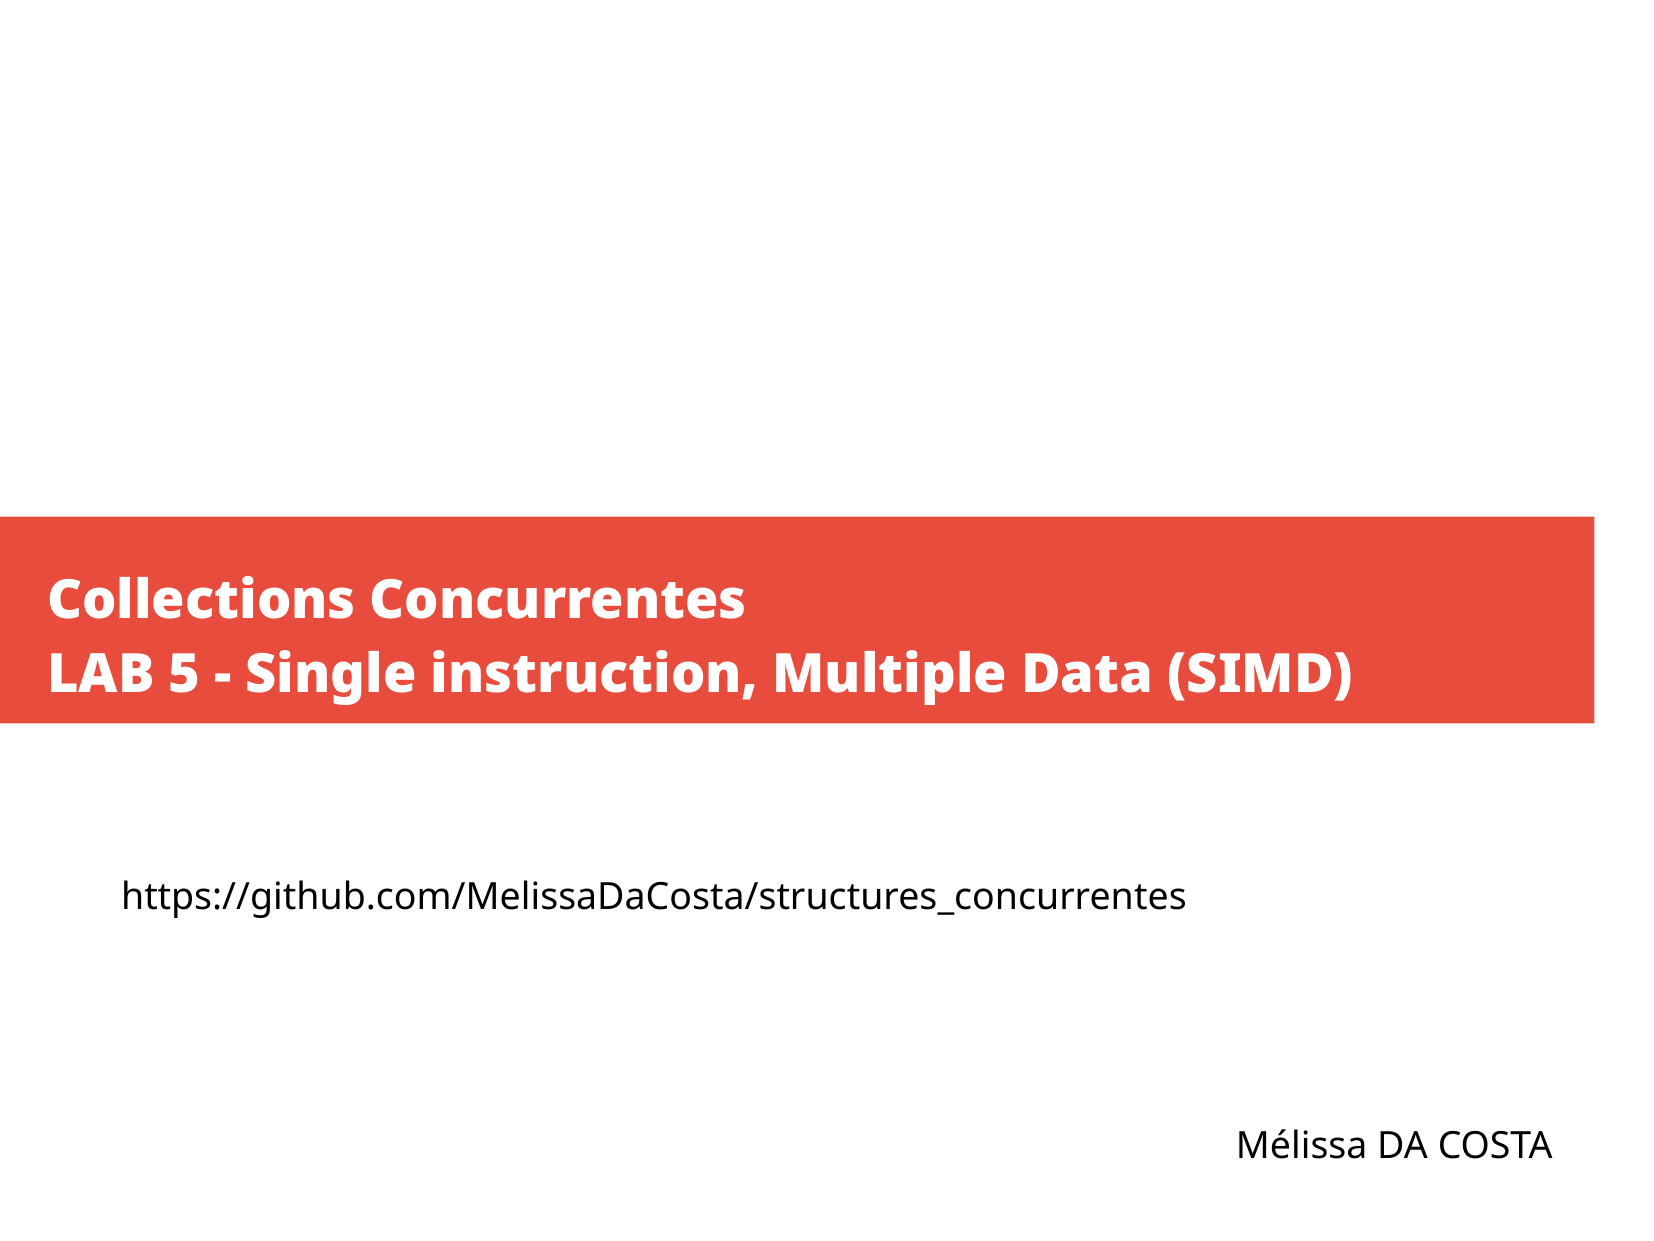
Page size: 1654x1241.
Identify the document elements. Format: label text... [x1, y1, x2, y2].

text_box https://github.com/MelissaDaCosta/structures_concurrentes [106, 862, 1477, 921]
title Collections Concurrentes LAB 5 - Single instruction, Multiple Data (SIMD) [47, 527, 1583, 709]
text_box Mélissa DA COSTA [1211, 1111, 1595, 1182]
